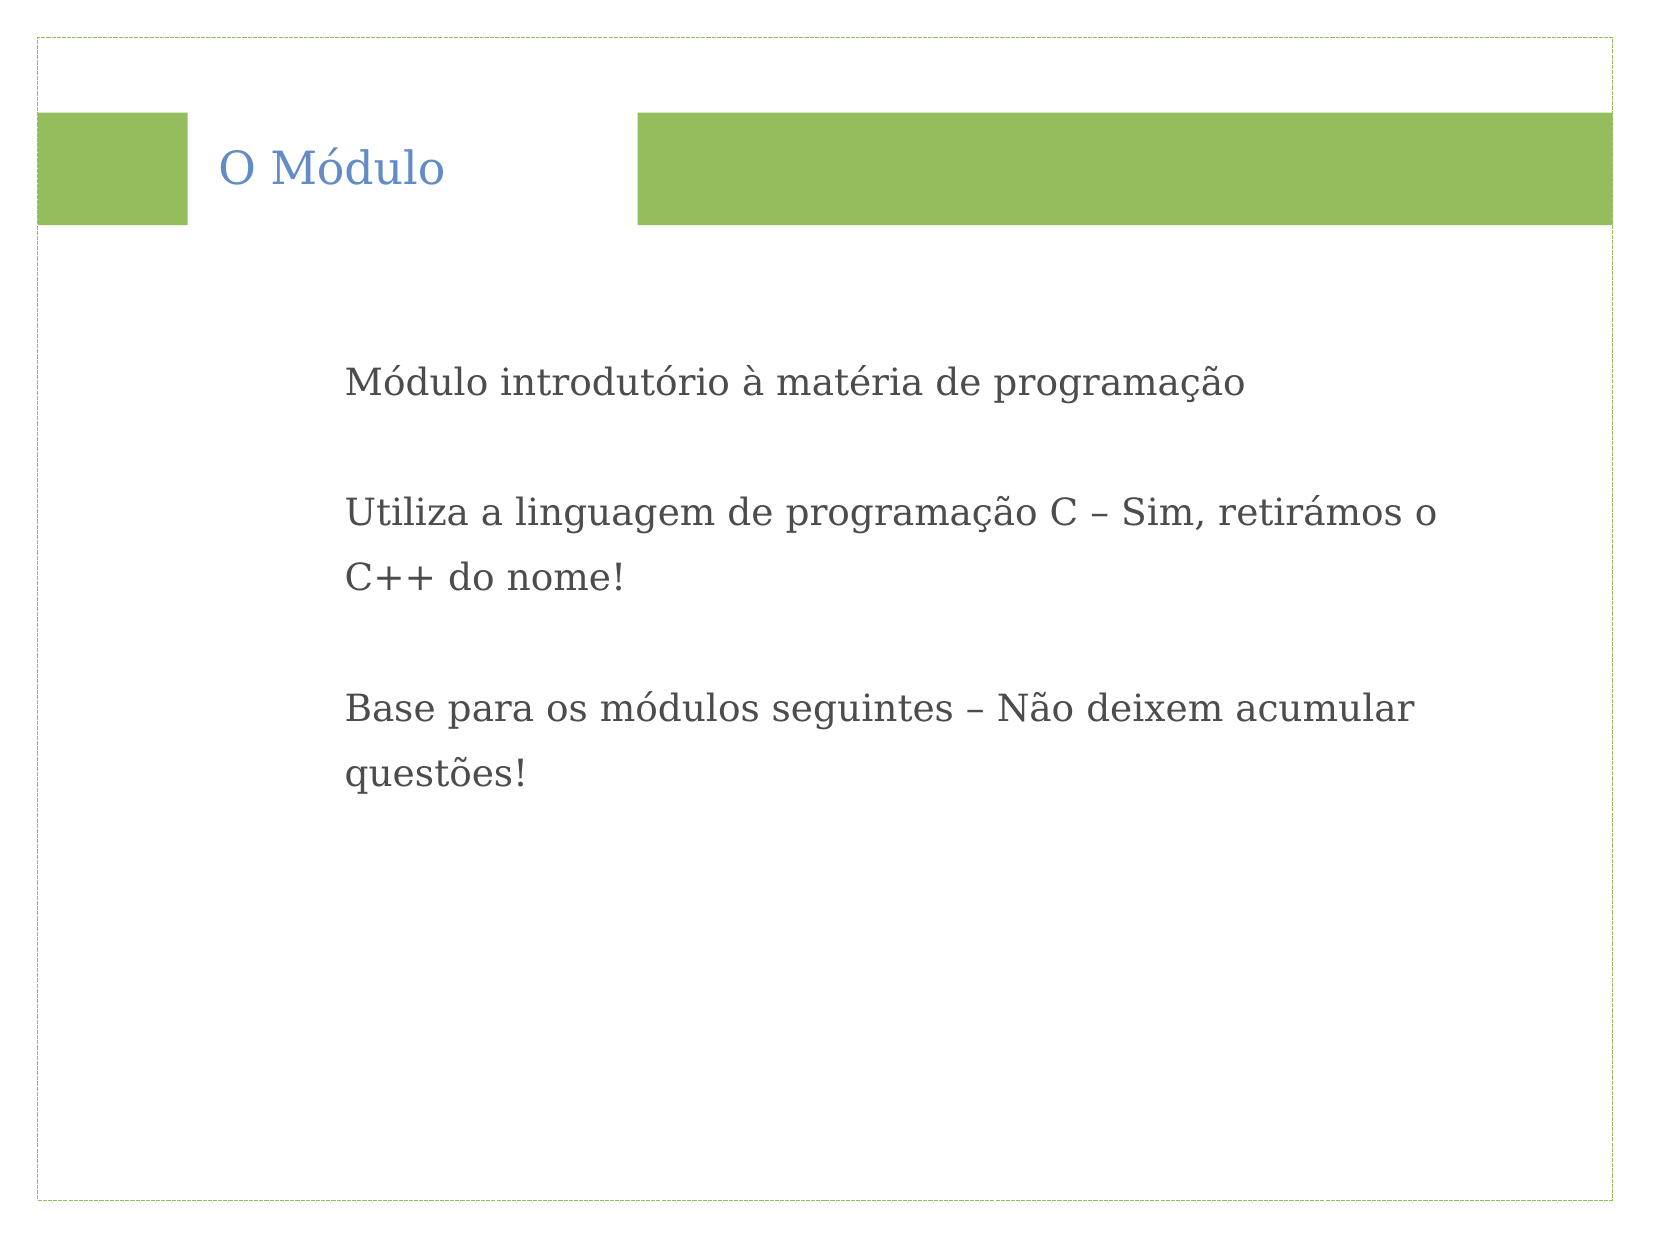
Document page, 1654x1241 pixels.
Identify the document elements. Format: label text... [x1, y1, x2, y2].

text_box O Módulo [203, 134, 461, 203]
text_box Módulo introdutório à matéria de programação Utiliza a linguagem de programação C – Sim, retirámos o C++ do nome! Base para os módulos seguintes – Não deixem acumular questões! [329, 331, 1506, 857]
text_box [637, 112, 1613, 226]
text_box [37, 112, 188, 226]
